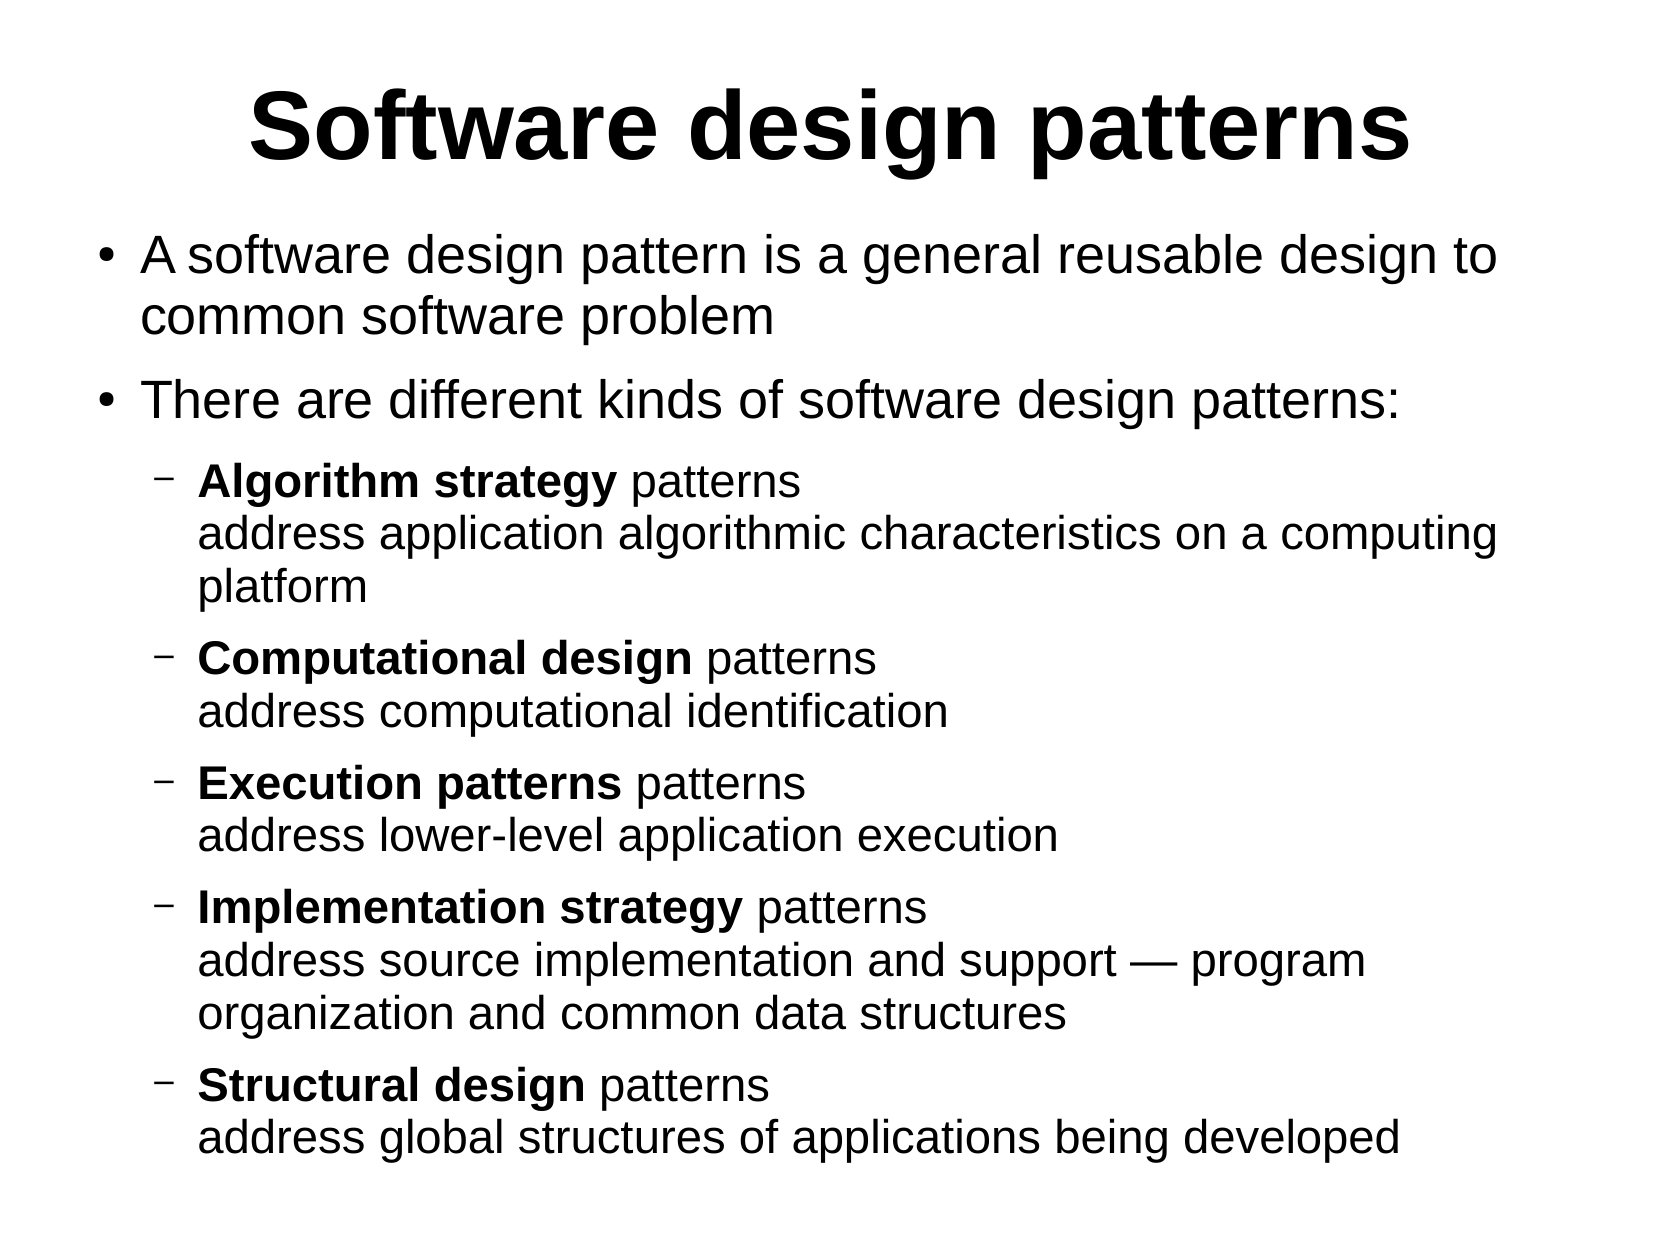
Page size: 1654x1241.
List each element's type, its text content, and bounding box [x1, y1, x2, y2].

title Software design patterns [86, 70, 1576, 181]
list A software design pattern is a general reusable design to common software problem There are different kinds of software design patterns: Algorithm strategy patterns address application algorithmic characteristics on a computing platform Computational design patterns address computational identification Execution patterns patterns address lower-level application execution Implementation strategy patterns address source implementation and support — program organization and common data structures Structural design patterns address global structures of applications being developed [82, 225, 1621, 1171]
